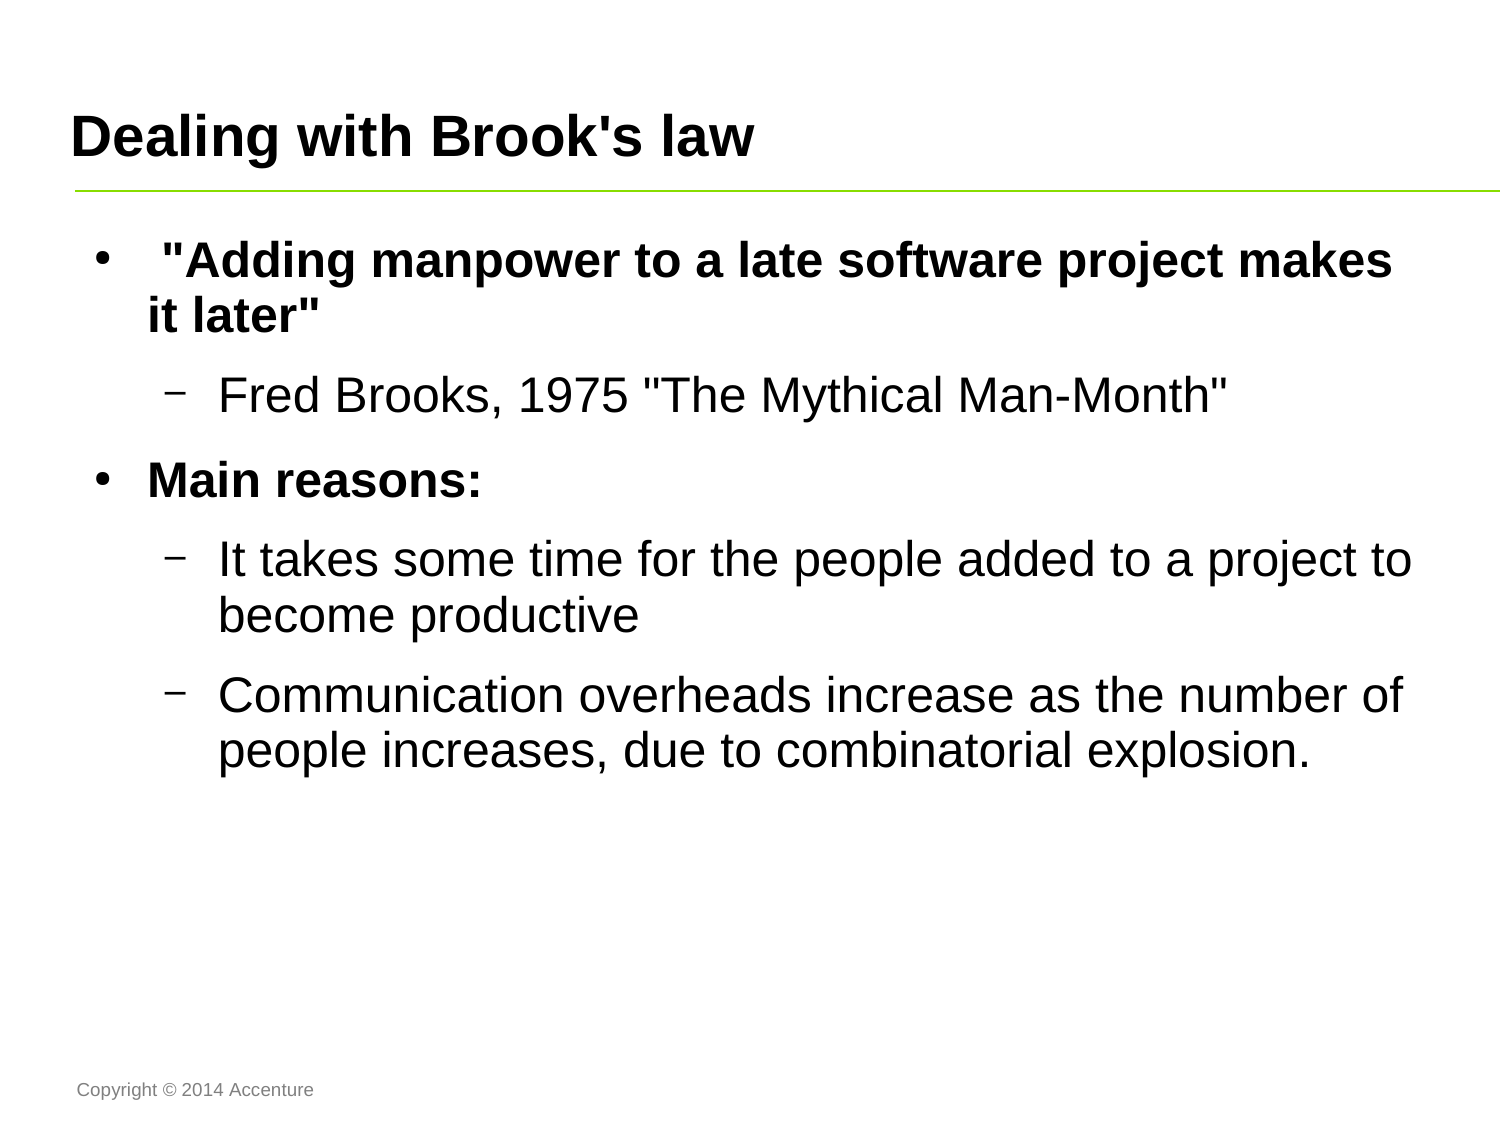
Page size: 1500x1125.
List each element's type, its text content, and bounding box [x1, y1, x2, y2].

title Dealing with Brook's law [70, 71, 1497, 201]
list "Adding manpower to a late software project makes it later" Fred Brooks, 1975 "The Mythical Man-Month" Main reasons: It takes some time for the people added to a project to become productive Communication overheads increase as the number of people increases, due to combinatorial explosion. [76, 231, 1427, 1057]
